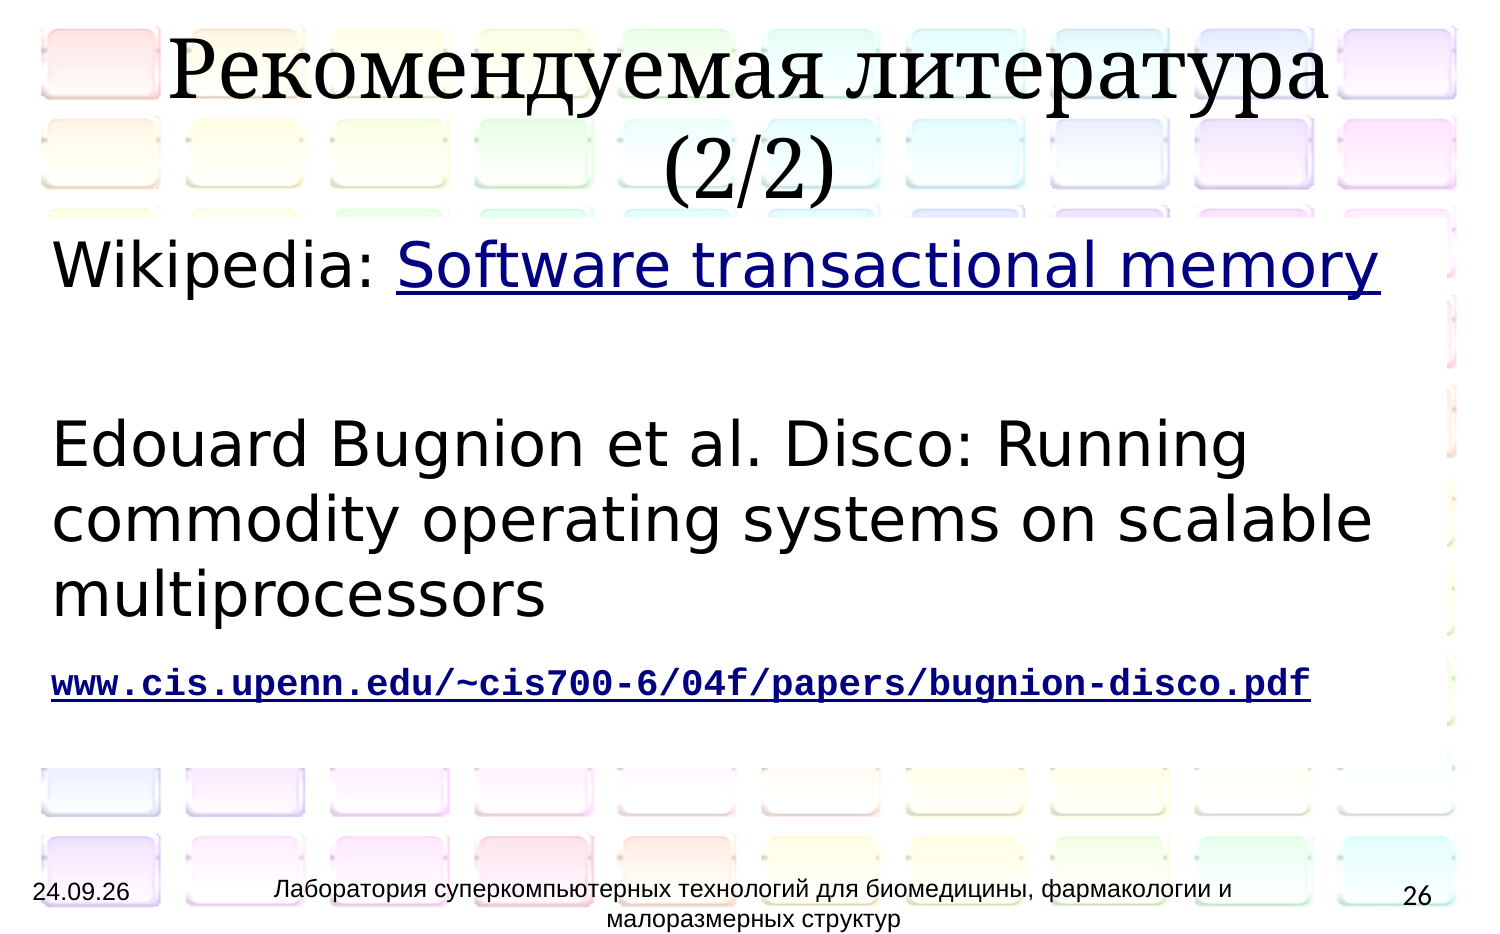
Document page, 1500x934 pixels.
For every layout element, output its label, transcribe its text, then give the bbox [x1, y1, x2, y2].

list Wikipedia: Software transactional memory Edouard Bugnion et al. Disco: Running commodity operating systems on scalable multiprocessors www.cis.upenn.edu/~cis700-6/04f/papers/bugnion-disco.pdf [36, 217, 1447, 768]
text_box Лаборатория суперкомпьютерных технологий для биомедицины, фармакологии и малоразмерных структур [171, 864, 1338, 915]
title Рекомендуемая литература (2/2) [75, 37, 1426, 193]
text_box <number> [1387, 868, 1473, 918]
picture [0, 0, 1500, 934]
text_box 12.11.12 [17, 868, 184, 918]
